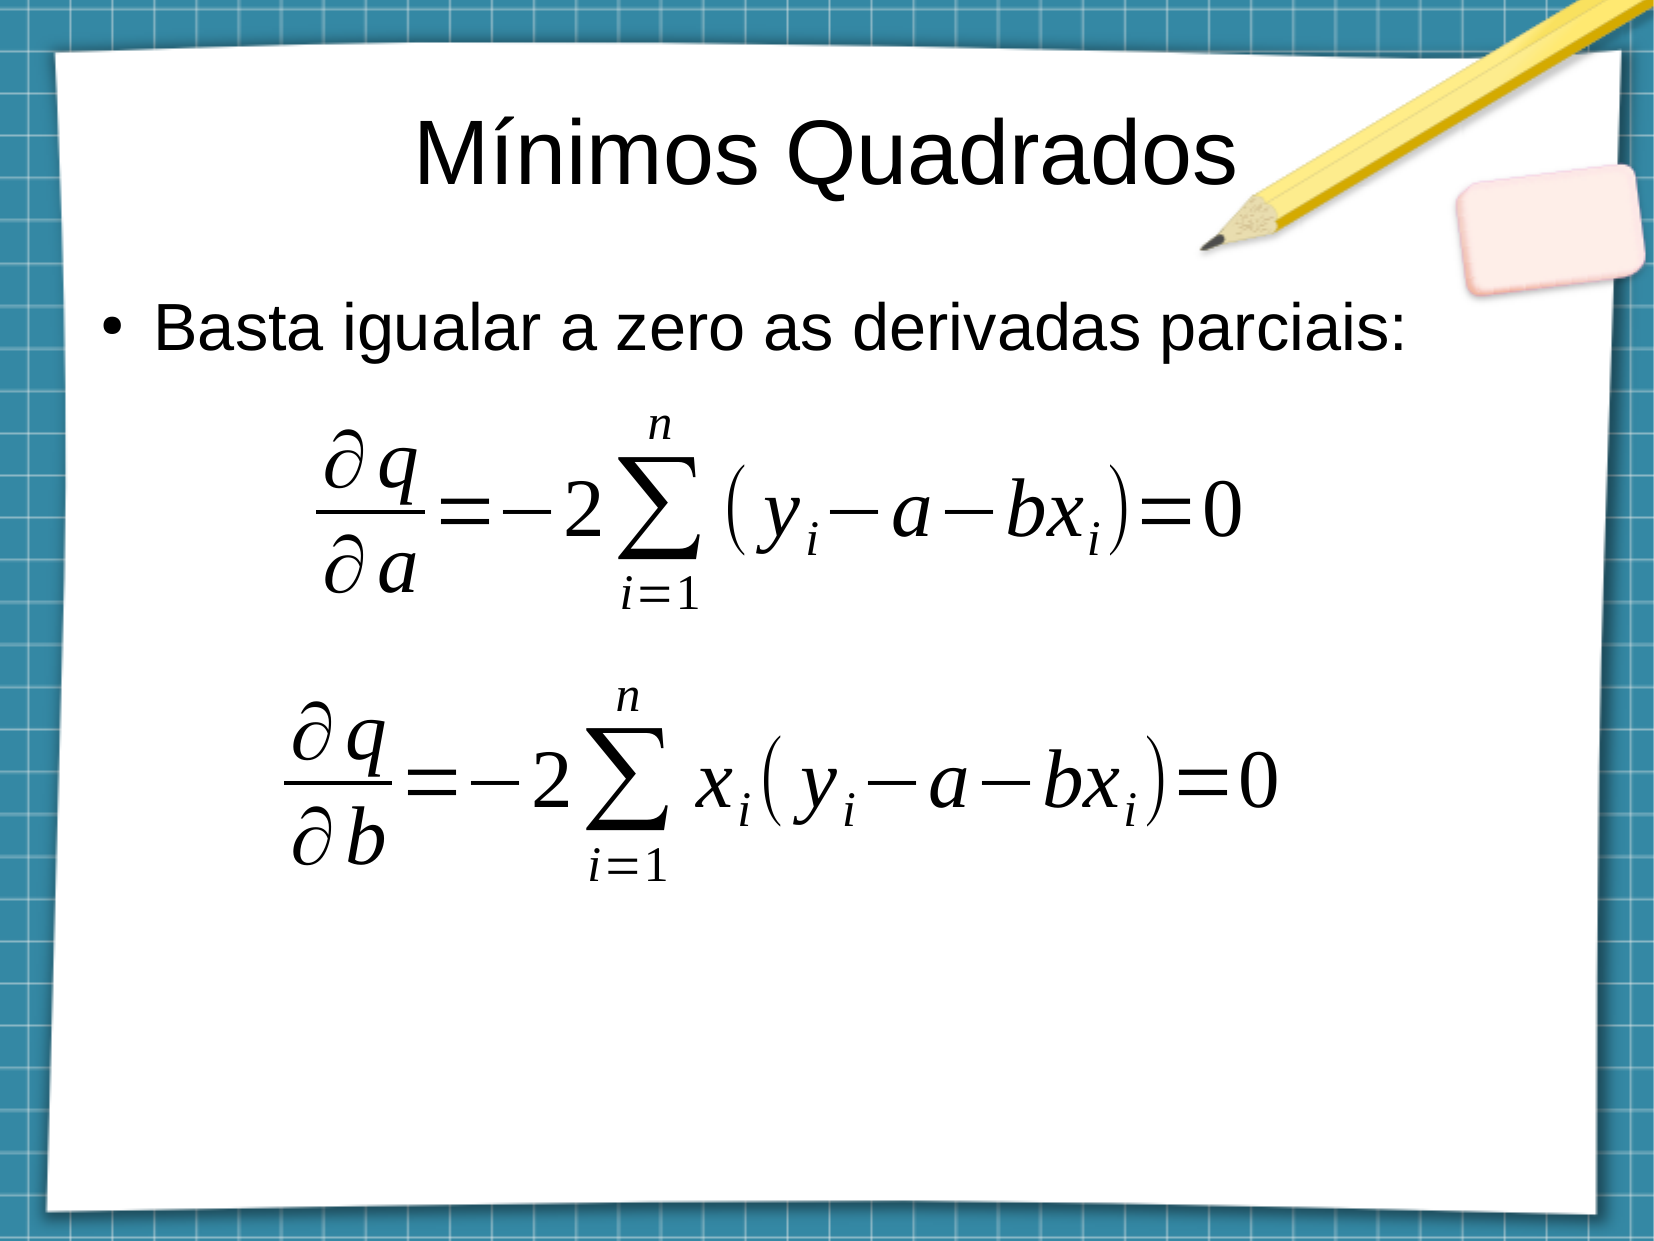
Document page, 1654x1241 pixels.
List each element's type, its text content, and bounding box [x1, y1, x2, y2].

chart [274, 667, 1288, 892]
title Mínimos Quadrados [82, 49, 1571, 257]
chart [307, 395, 1251, 620]
picture [0, 0, 1654, 1241]
list Basta igualar a zero as derivadas parciais: [82, 290, 1571, 1010]
